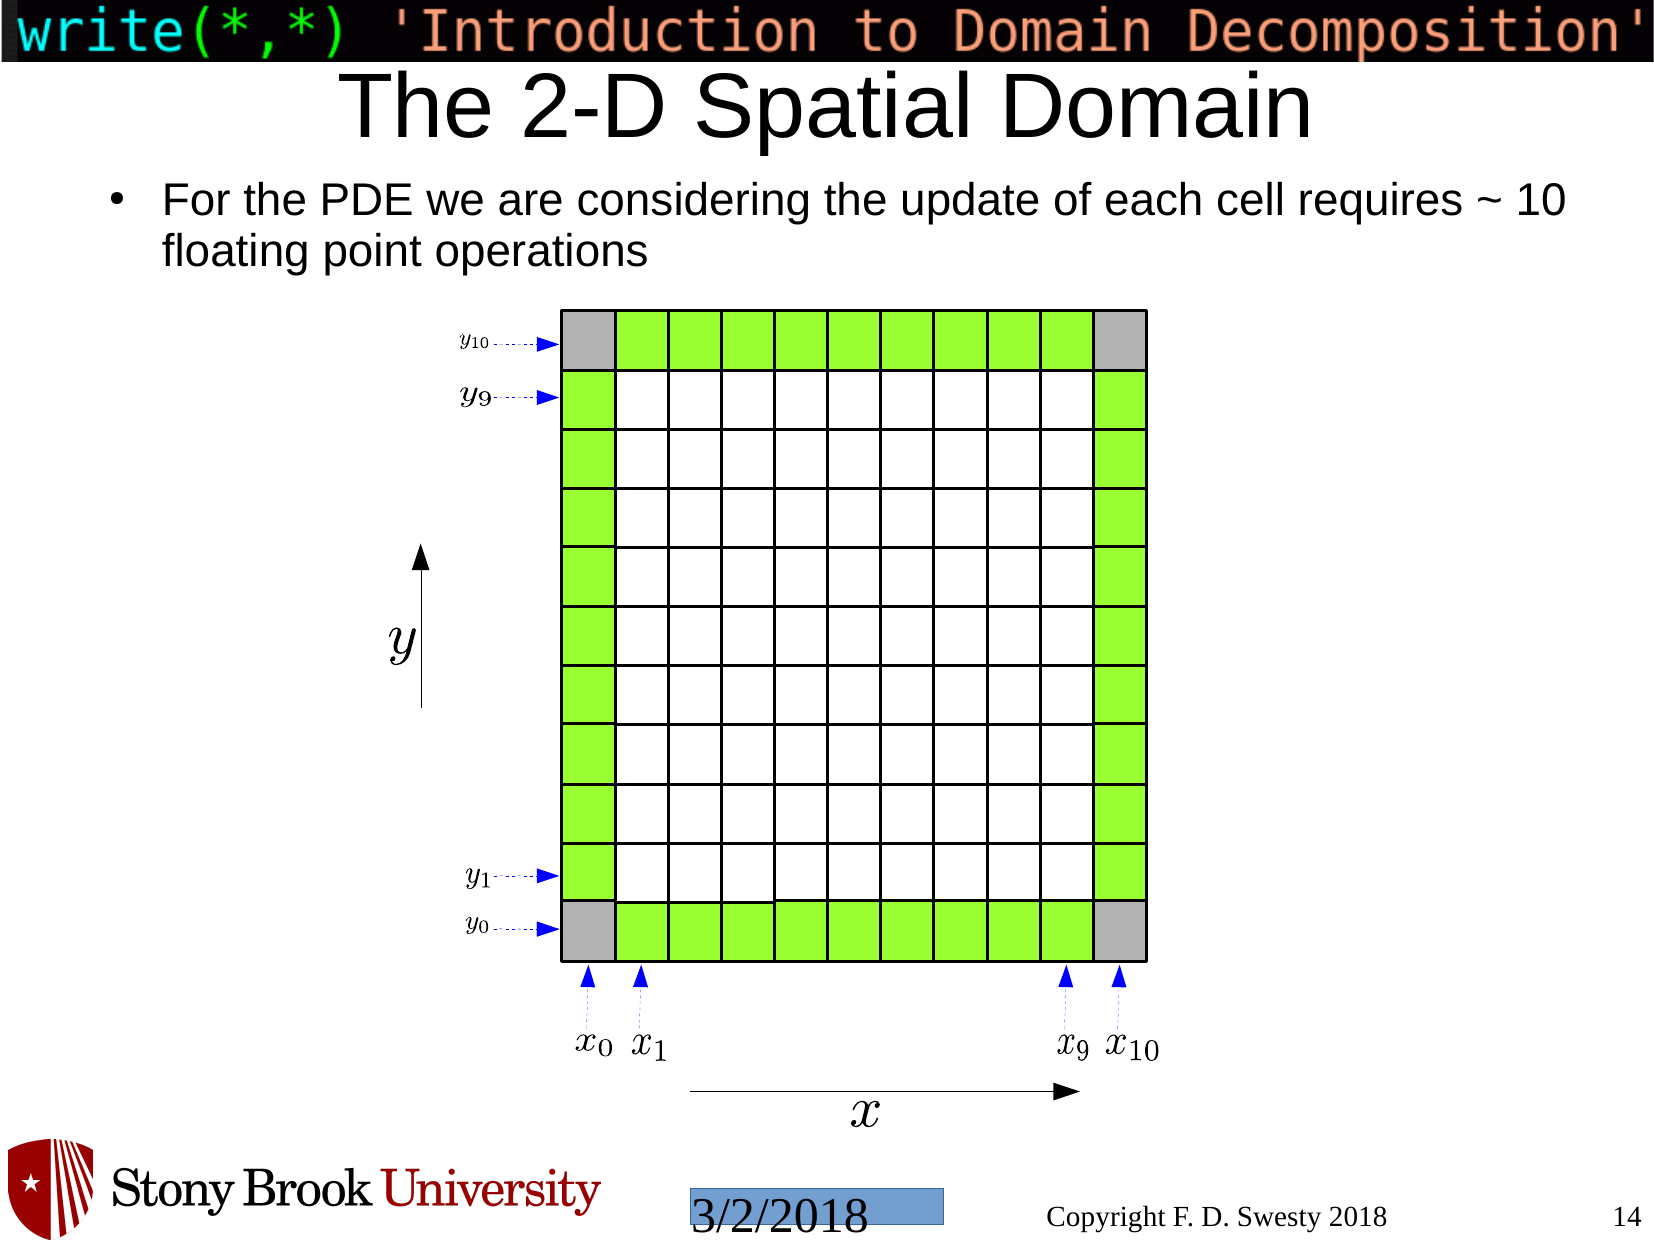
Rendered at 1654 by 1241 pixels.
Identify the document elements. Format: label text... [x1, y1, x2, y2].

title The 2-D Spatial Domain [82, 2, 1571, 210]
text_box [561, 310, 1147, 962]
text_box [387, 627, 418, 666]
text_box [465, 916, 490, 935]
text_box [849, 1100, 883, 1128]
picture [8, 1139, 601, 1240]
text_box [465, 868, 492, 890]
list For the PDE we are considering the update of each cell requires ~ 10 floating point operations [90, 173, 1580, 1116]
picture [1, 0, 1654, 62]
text_box [574, 1034, 614, 1057]
text_box [1056, 1034, 1090, 1061]
text_box [630, 1034, 669, 1061]
text_box [459, 387, 493, 408]
text_box [459, 334, 490, 350]
text_box [1104, 1034, 1160, 1061]
